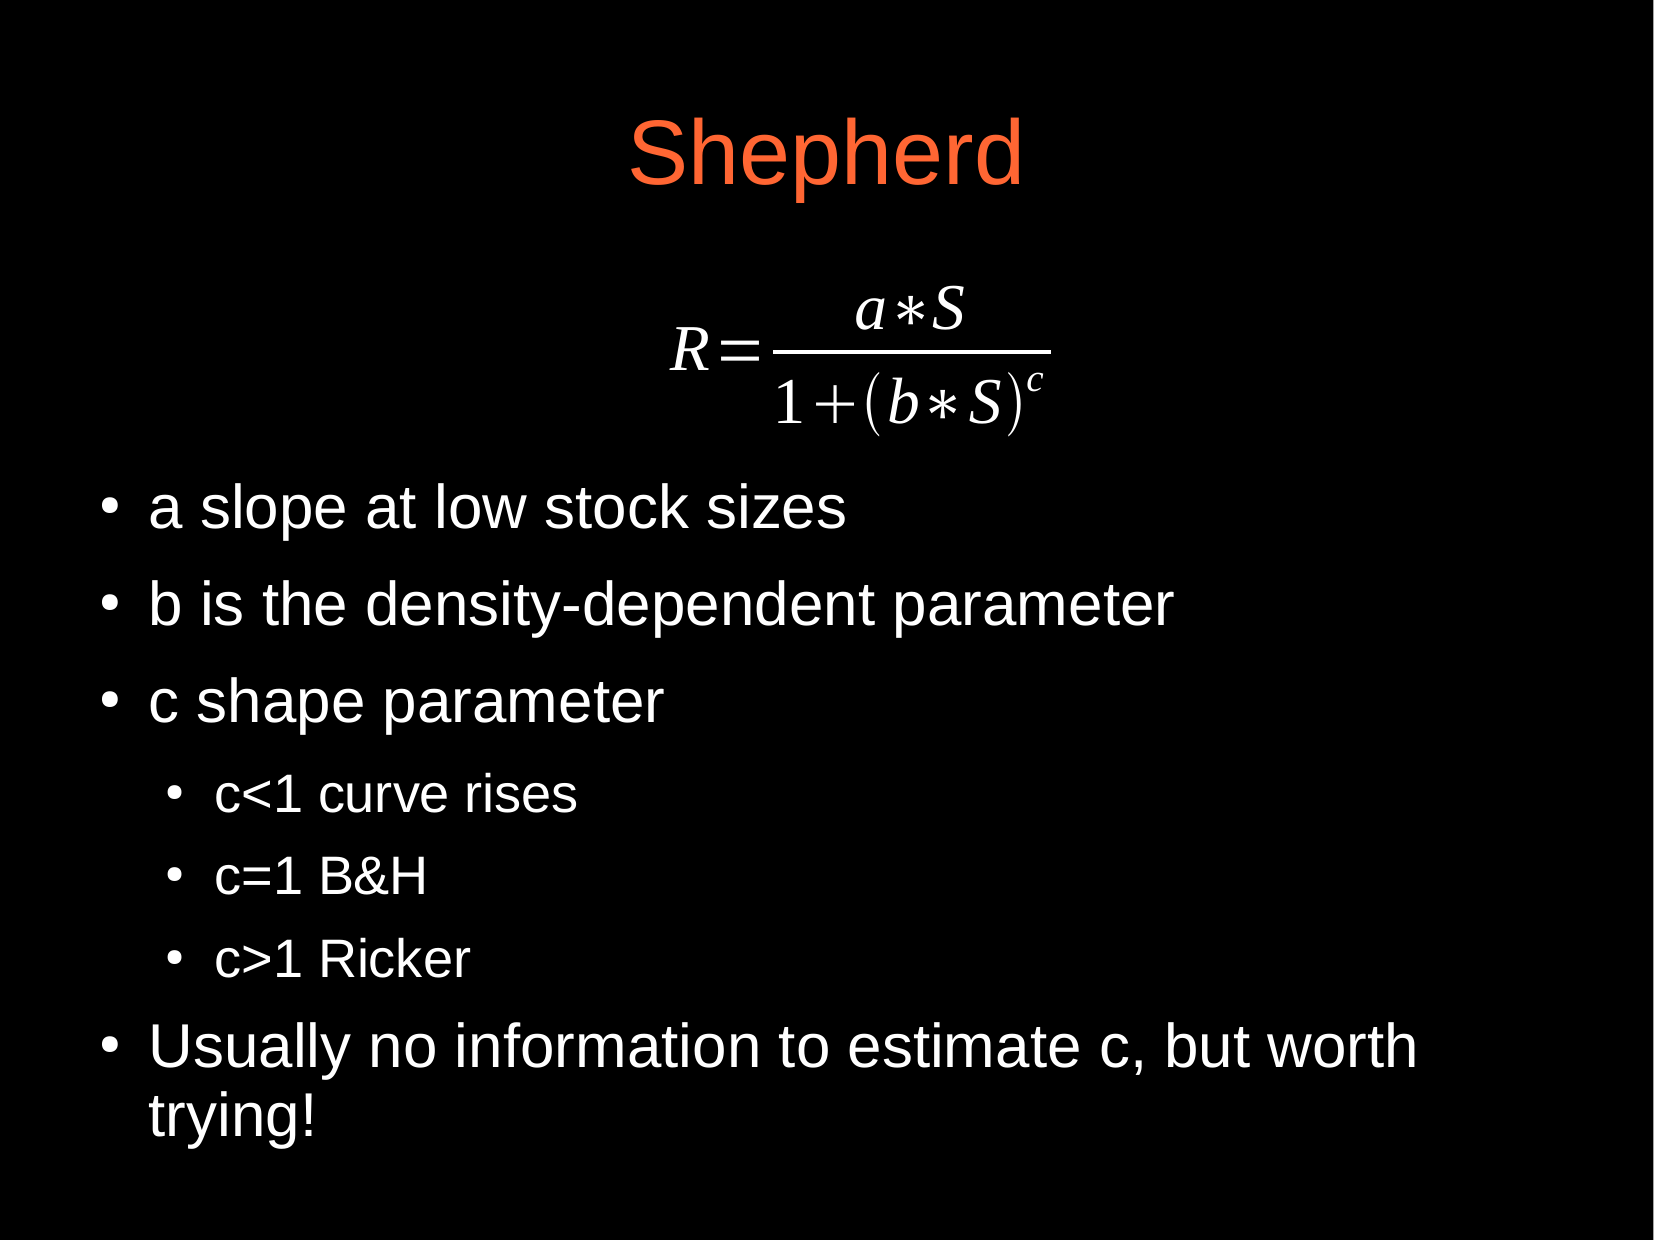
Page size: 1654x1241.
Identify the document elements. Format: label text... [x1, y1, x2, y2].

chart [649, 272, 1068, 439]
title Shepherd [82, 49, 1571, 257]
list a slope at low stock sizes b is the density-dependent parameter c shape parameter c<1 curve rises c=1 B&H c>1 Ricker Usually no information to estimate c, but worth trying! [82, 472, 1571, 1152]
